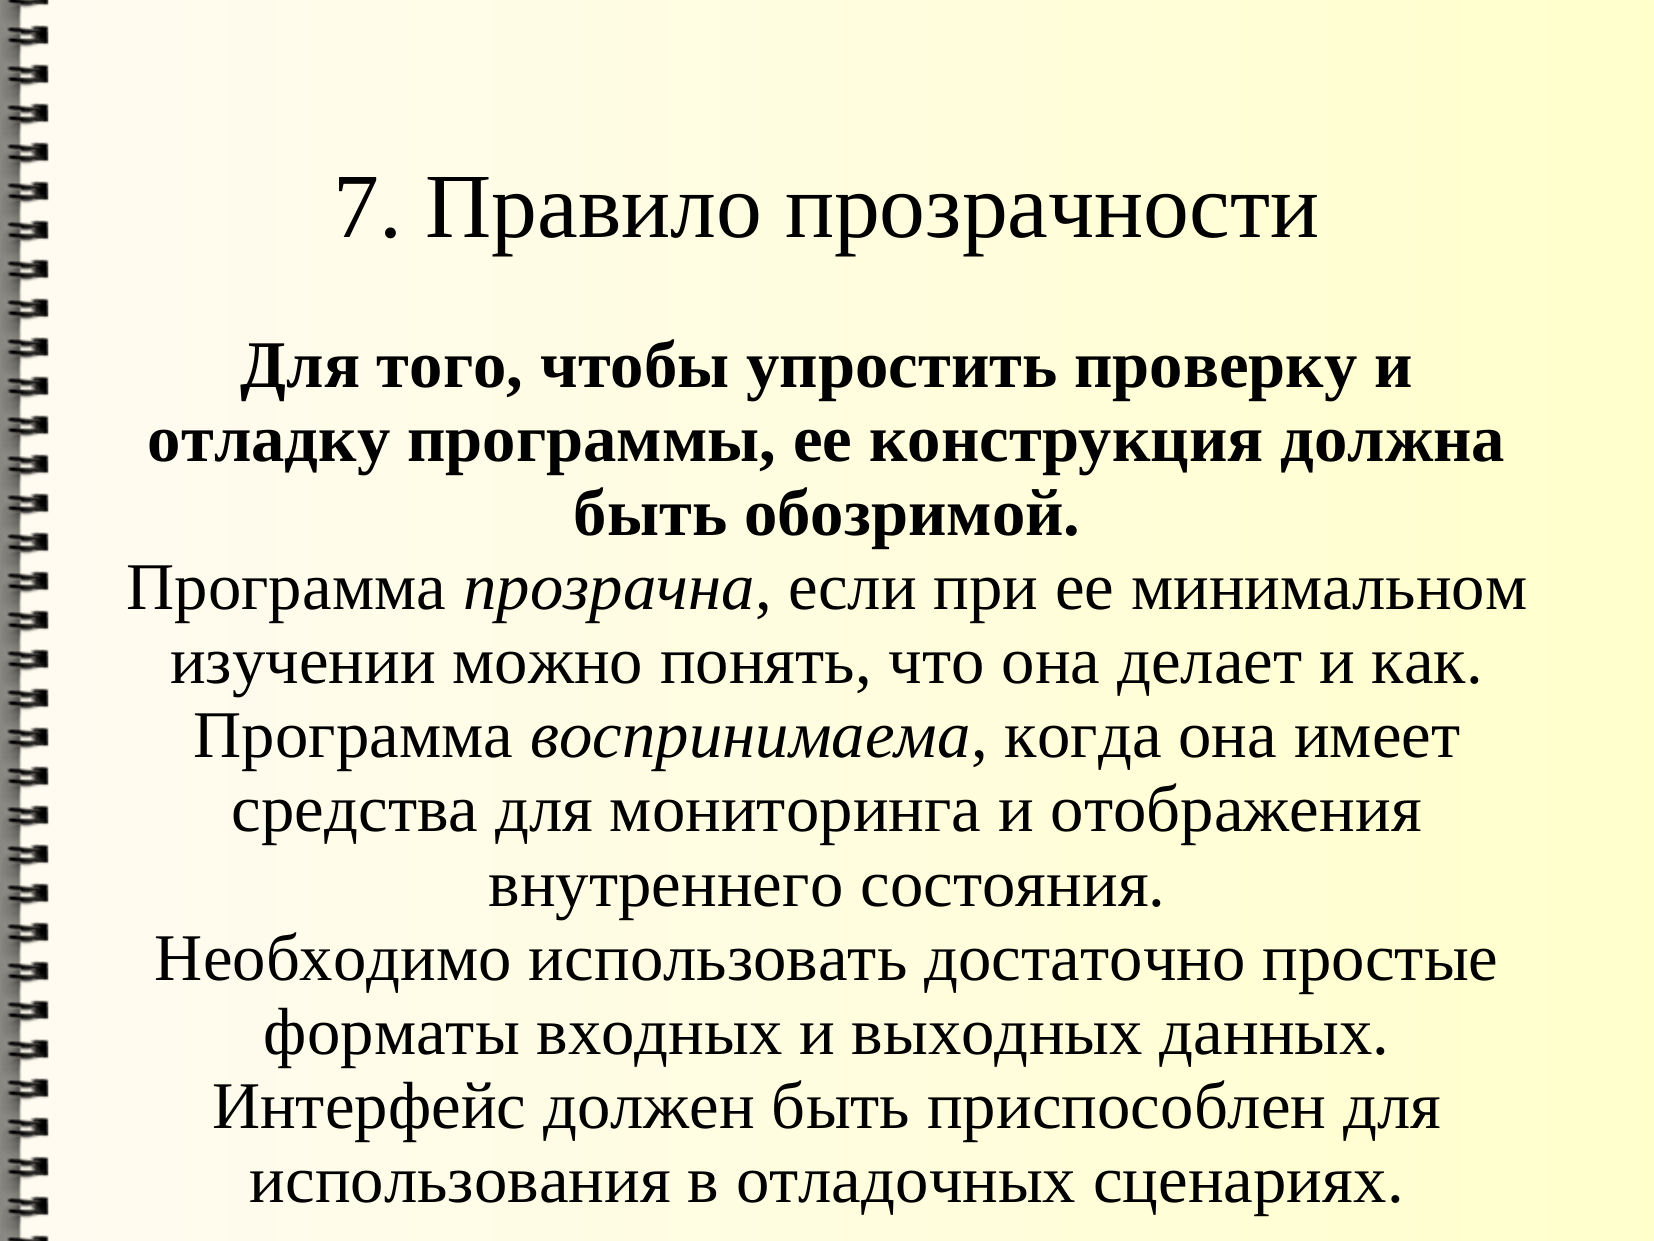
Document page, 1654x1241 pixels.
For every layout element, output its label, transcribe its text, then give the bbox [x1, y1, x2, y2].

subtitle Для того, чтобы упростить проверку и отладку программы, ее конструкция должна быть обозримой. Программа прозрачна, если при ее минимальном изучении можно понять, что она делает и как. Программа воспринимаема, когда она имеет средства для мониторинга и отображения внутреннего состояния. Необходимо использовать достаточно простые форматы входных и выходных данных. Интерфейс должен быть приспособлен для использования в отладочных сценариях. [121, 327, 1534, 1217]
picture [0, 0, 1654, 1241]
title 7. Правило прозрачности [121, 102, 1534, 311]
